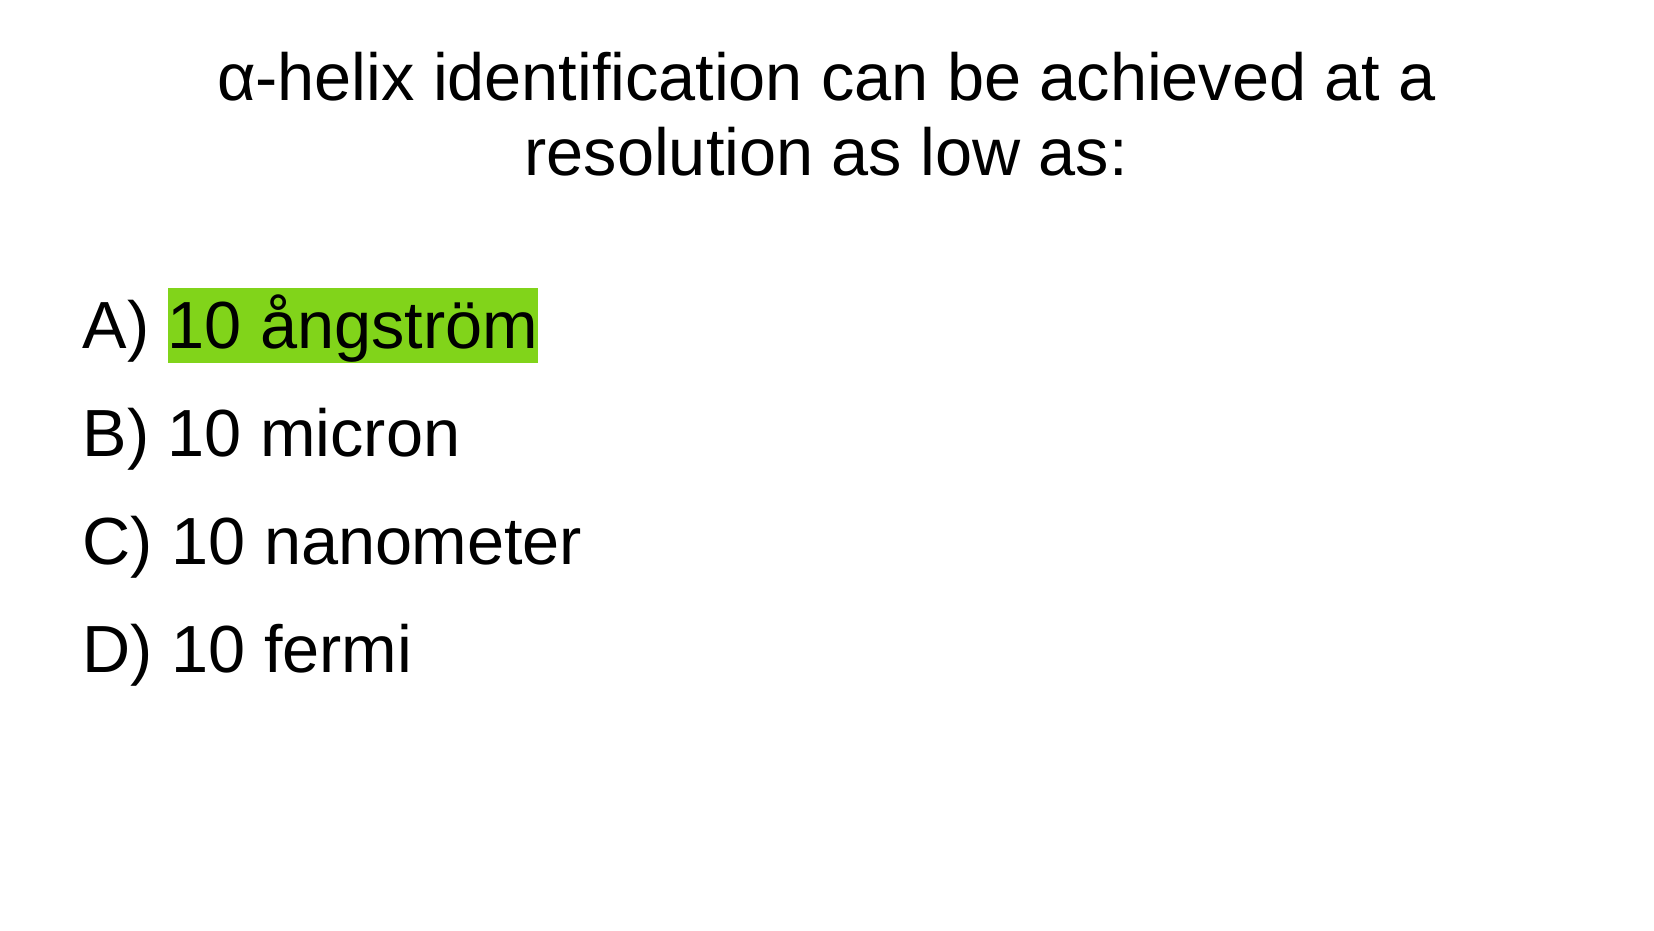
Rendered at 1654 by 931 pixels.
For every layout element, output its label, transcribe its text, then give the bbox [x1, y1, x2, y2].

title α-helix identification can be achieved at a resolution as low as: [82, 37, 1571, 193]
subtitle 10 ångström 10 micron 10 nanometer 10 fermi [82, 217, 1571, 758]
